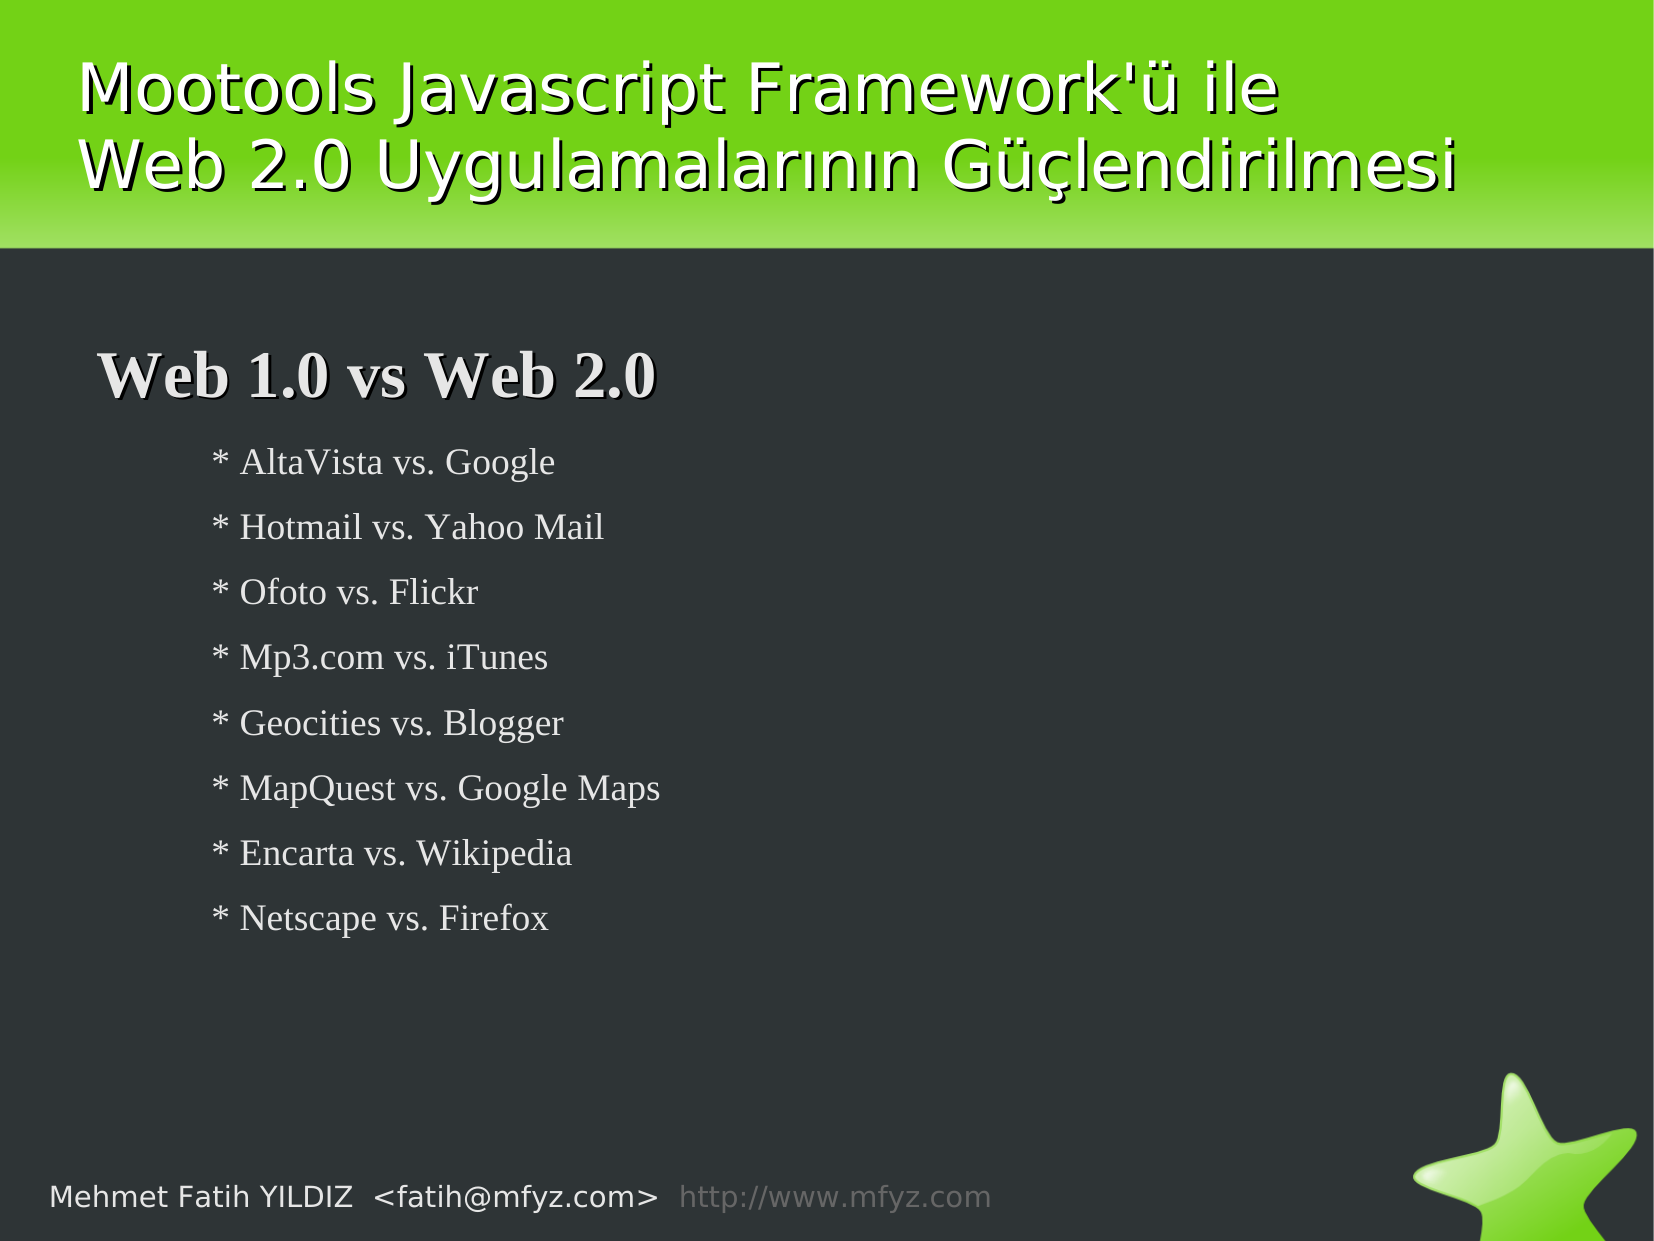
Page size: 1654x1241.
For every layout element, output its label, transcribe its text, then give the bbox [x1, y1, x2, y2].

list Web 1.0 vs Web 2.0 * AltaVista vs. Google * Hotmail vs. Yahoo Mail * Ofoto vs. Flickr * Mp3.com vs. iTunes * Geocities vs. Blogger * MapQuest vs. Google Maps * Encarta vs. Wikipedia * Netscape vs. Firefox [78, 337, 1351, 1050]
text_box Mehmet Fatih YILDIZ <fatih@mfyz.com> http://www.mfyz.com [33, 1172, 1201, 1222]
picture [0, 0, 1654, 1241]
title Mootools Javascript Framework'ü ile Web 2.0 Uygulamalarının Güçlendirilmesi [76, 23, 1565, 231]
